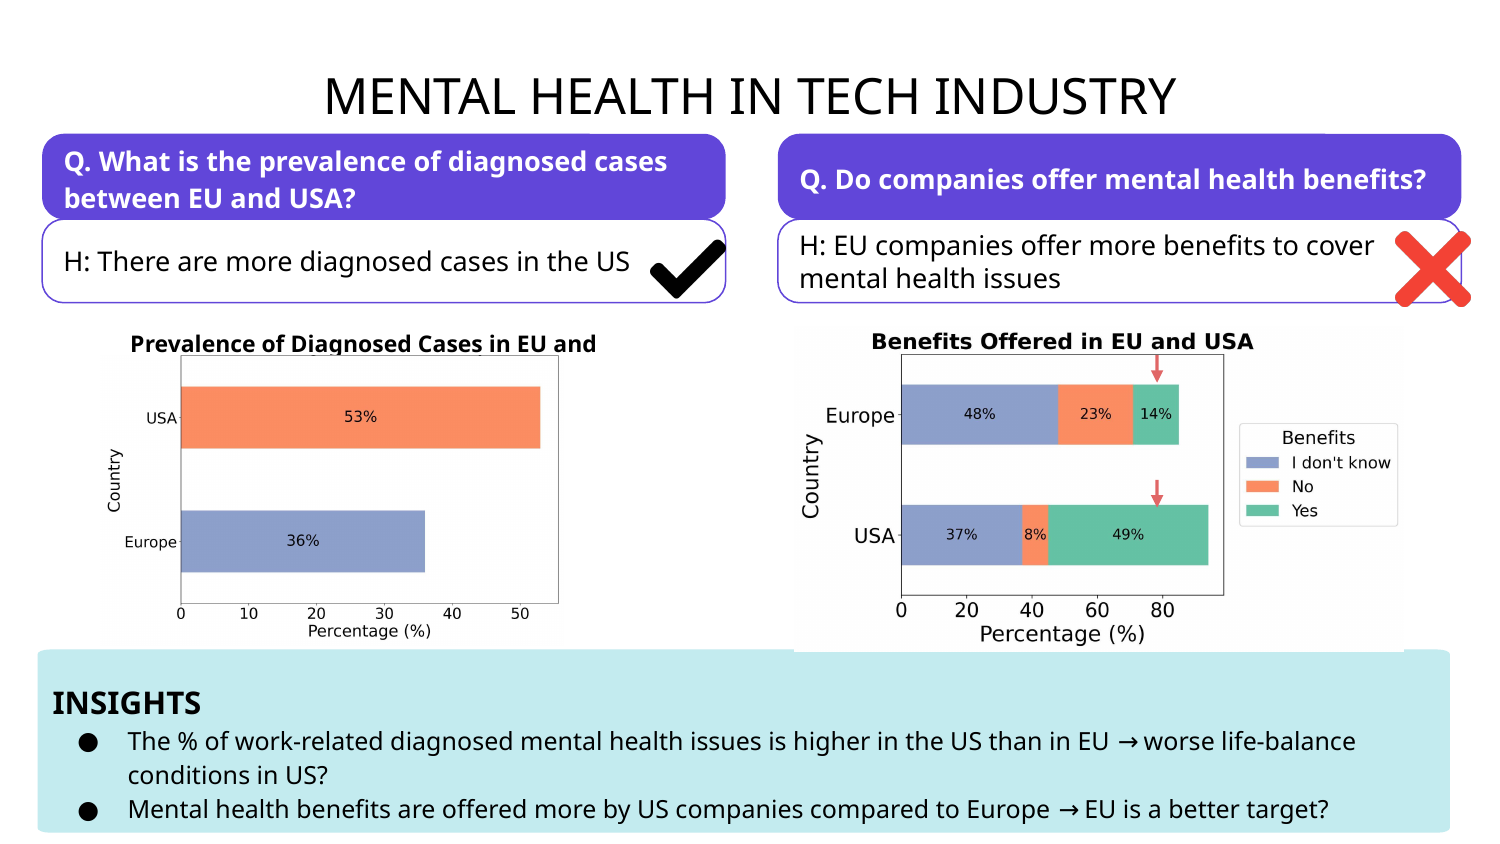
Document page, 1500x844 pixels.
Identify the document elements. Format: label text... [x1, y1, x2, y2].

text_box H: EU companies offer more benefits to cover mental health issues [777, 219, 1459, 303]
picture [794, 326, 1404, 652]
text_box Prevalence of Diagnosed Cases in EU and USA [115, 314, 635, 400]
text_box Q. What is the prevalence of diagnosed cases between EU and USA? [42, 133, 726, 219]
text_box Q. Do companies offer mental health benefits? [777, 133, 1462, 219]
title MENTAL HEALTH IN TECH INDUSTRY [75, 67, 1425, 122]
picture [100, 355, 564, 678]
text_box H: There are more diagnosed cases in the US [42, 219, 724, 303]
picture [1395, 231, 1471, 307]
picture [650, 231, 726, 307]
text_box INSIGHTS The % of work-related diagnosed mental health issues is higher in the US than in EU → worse life-balance conditions in US? Mental health benefits are offered more by US companies compared to Europe → EU is a better target? [37, 649, 1450, 833]
